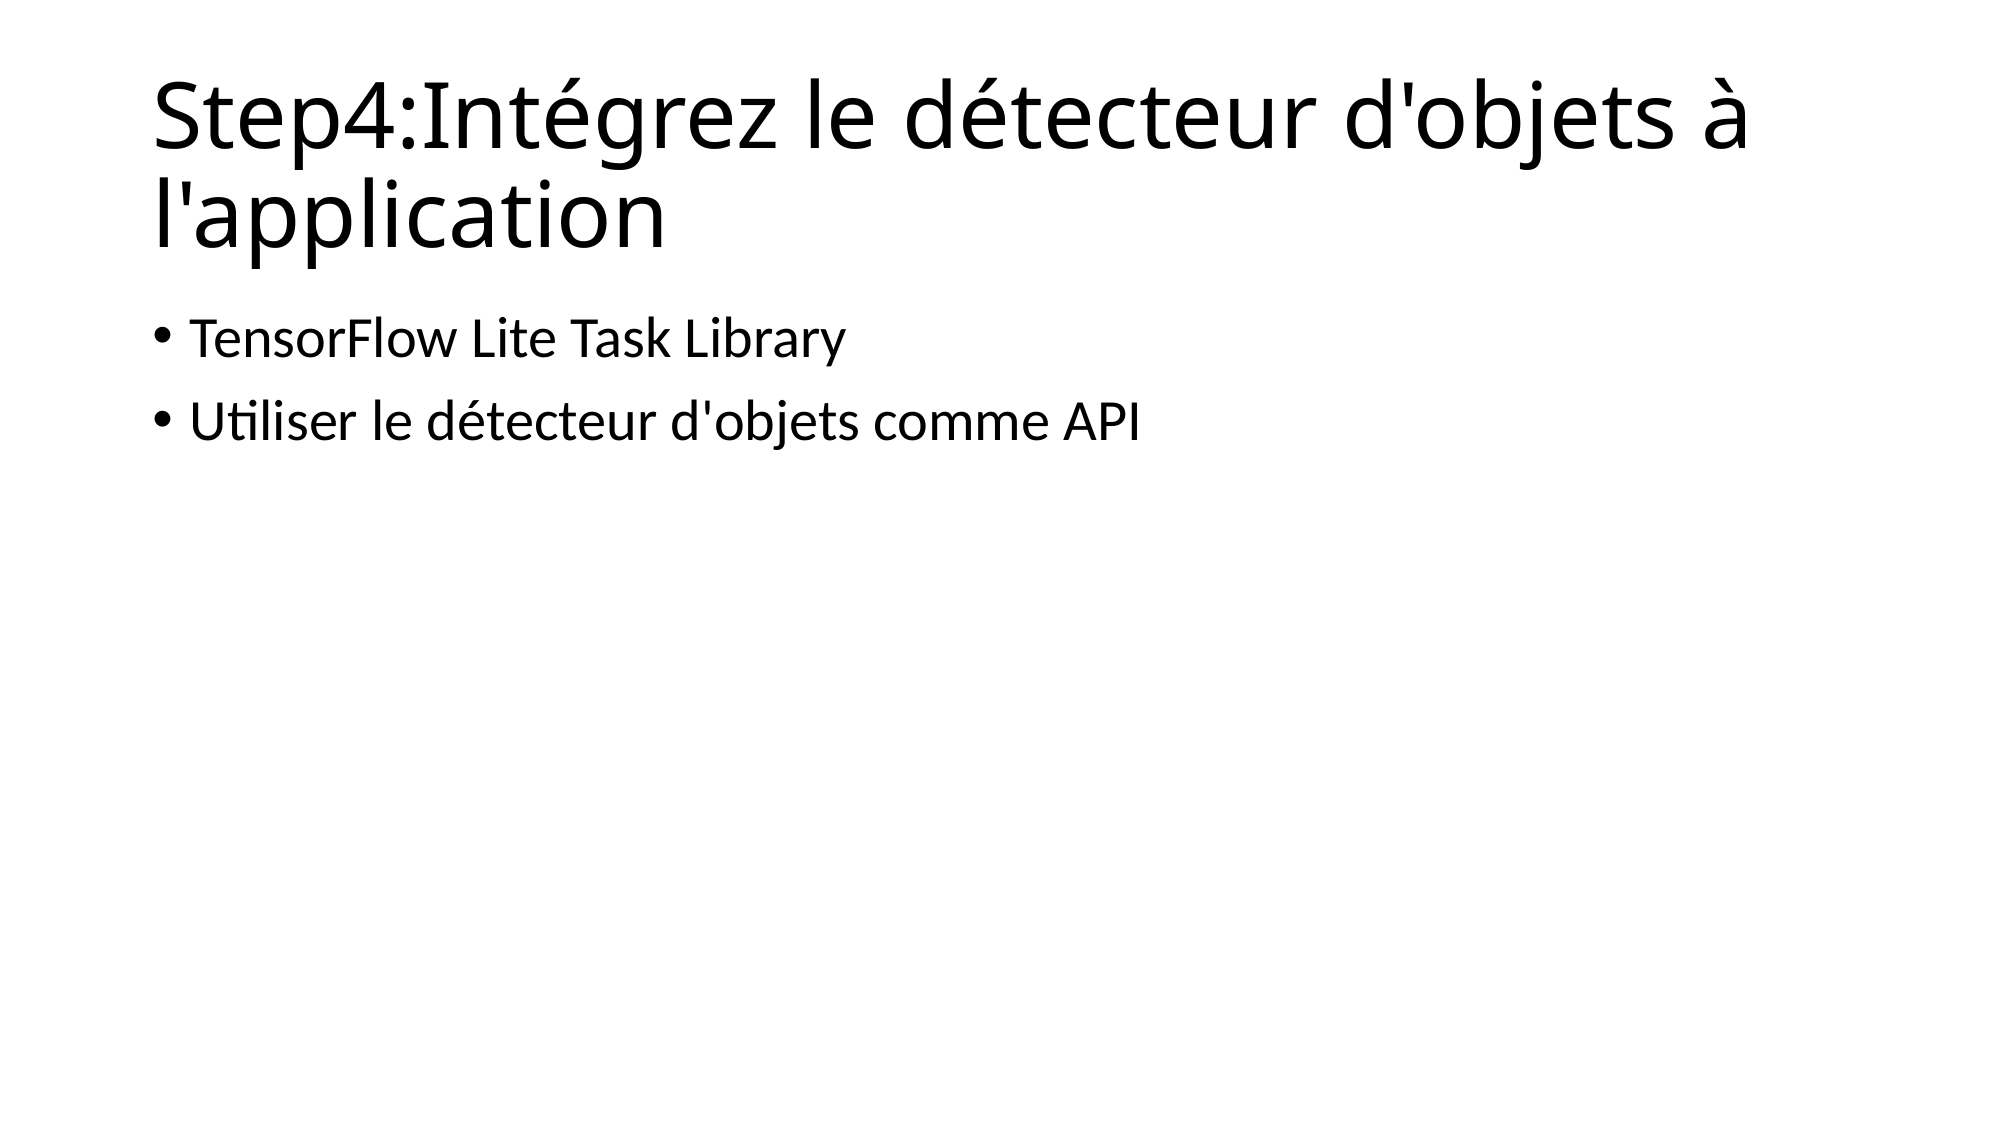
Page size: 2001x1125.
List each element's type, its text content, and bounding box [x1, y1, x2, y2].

title Step4:Intégrez le détecteur d'objets à l'application [137, 59, 1863, 278]
list TensorFlow Lite Task Library Utiliser le détecteur d'objets comme API [137, 299, 1863, 1014]
